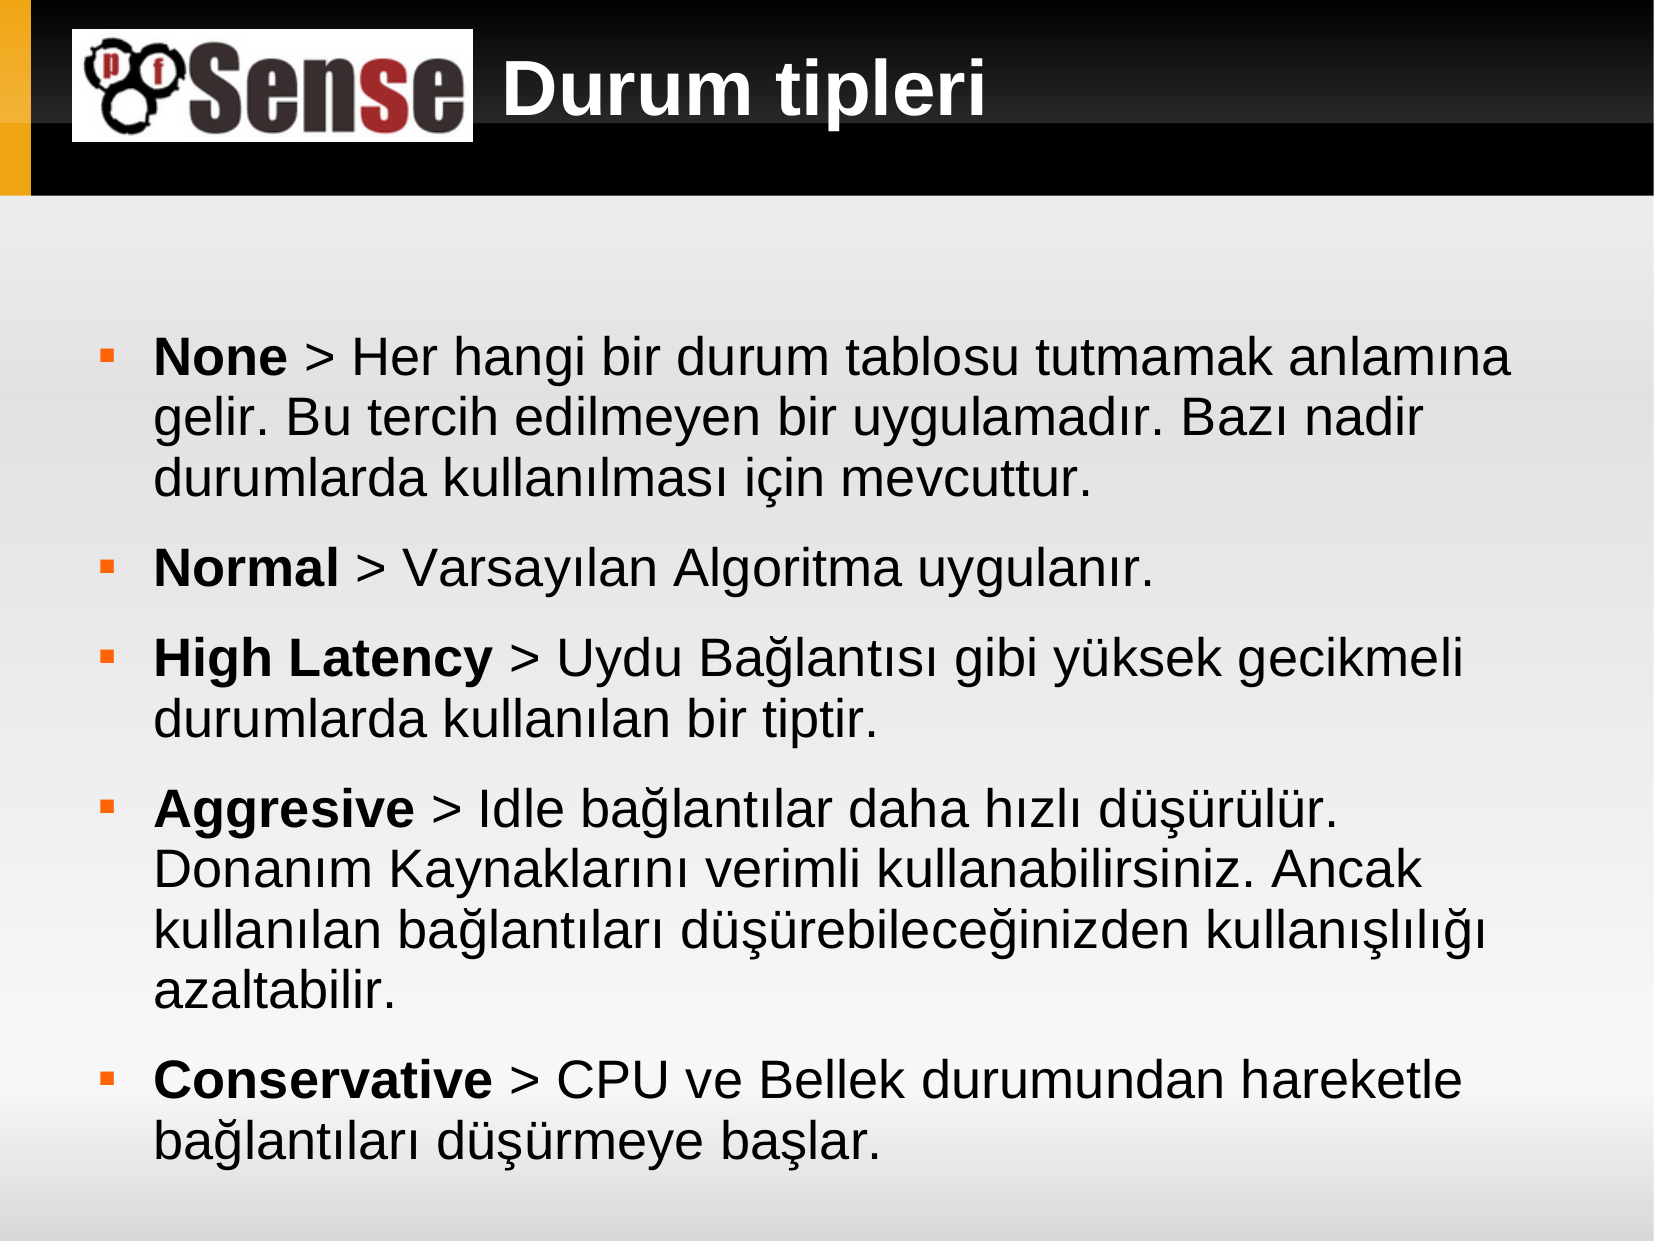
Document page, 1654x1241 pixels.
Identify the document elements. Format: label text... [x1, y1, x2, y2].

title Durum tipleri [501, 0, 1625, 178]
list None > Her hangi bir durum tablosu tutmamak anlamına gelir. Bu tercih edilmeyen bir uygulamadır. Bazı nadir durumlarda kullanılması için mevcuttur. Normal > Varsayılan Algoritma uygulanır. High Latency > Uydu Bağlantısı gibi yüksek gecikmeli durumlarda kullanılan bir tiptir. Aggresive > Idle bağlantılar daha hızlı düşürülür. Donanım Kaynaklarını verimli kullanabilirsiniz. Ancak kullanılan bağlantıları düşürebileceğinizden kullanışlılığı azaltabilir. Conservative > CPU ve Bellek durumundan hareketle bağlantıları düşürmeye başlar. [82, 236, 1571, 1225]
picture [0, 0, 1654, 1241]
